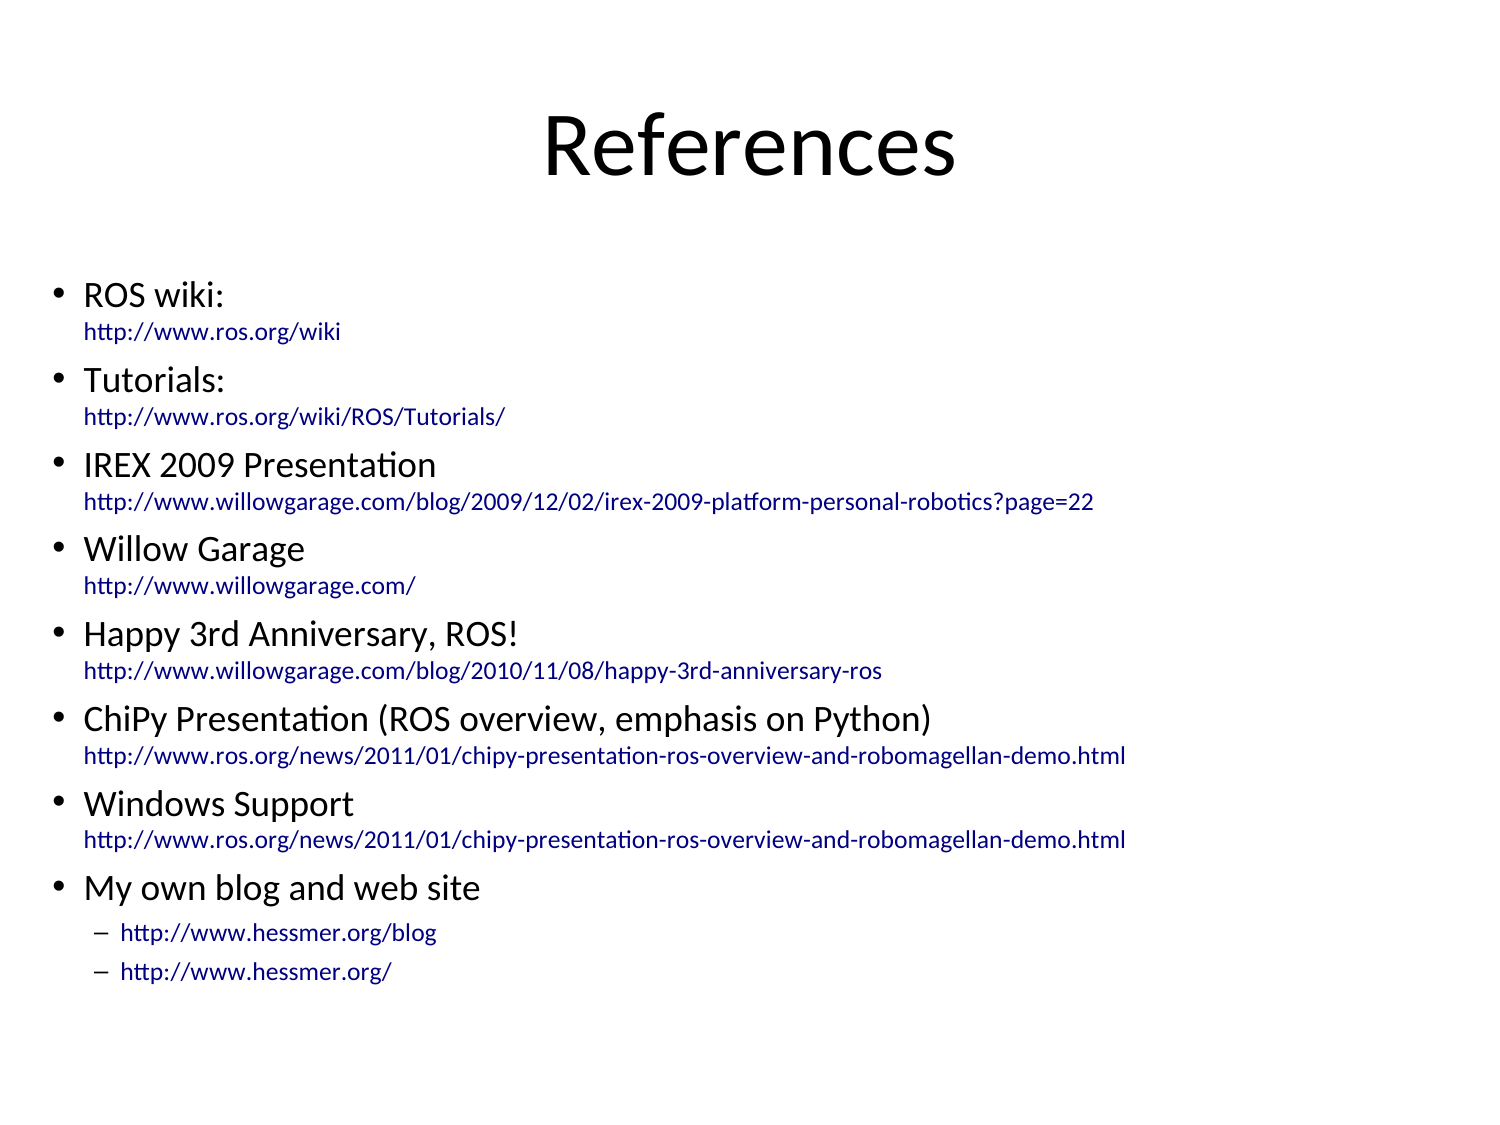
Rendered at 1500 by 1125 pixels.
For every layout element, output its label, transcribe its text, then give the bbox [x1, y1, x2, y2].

list ROS wiki: http://www.ros.org/wiki Tutorials: http://www.ros.org/wiki/ROS/Tutorials/ IREX 2009 Presentation http://www.willowgarage.com/blog/2009/12/02/irex-2009-platform-personal-robotics?page=22 Willow Garage http://www.willowgarage.com/ Happy 3rd Anniversary, ROS! http://www.willowgarage.com/blog/2010/11/08/happy-3rd-anniversary-ros ChiPy Presentation (ROS overview, emphasis on Python) http://www.ros.org/news/2011/01/chipy-presentation-ros-overview-and-robomagellan-demo.html Windows Support http://www.ros.org/news/2011/01/chipy-presentation-ros-overview-and-robomagellan-demo.html My own blog and web site http://www.hessmer.org/blog http://www.hessmer.org/ [37, 262, 1500, 1005]
title References [75, 20, 1426, 257]
